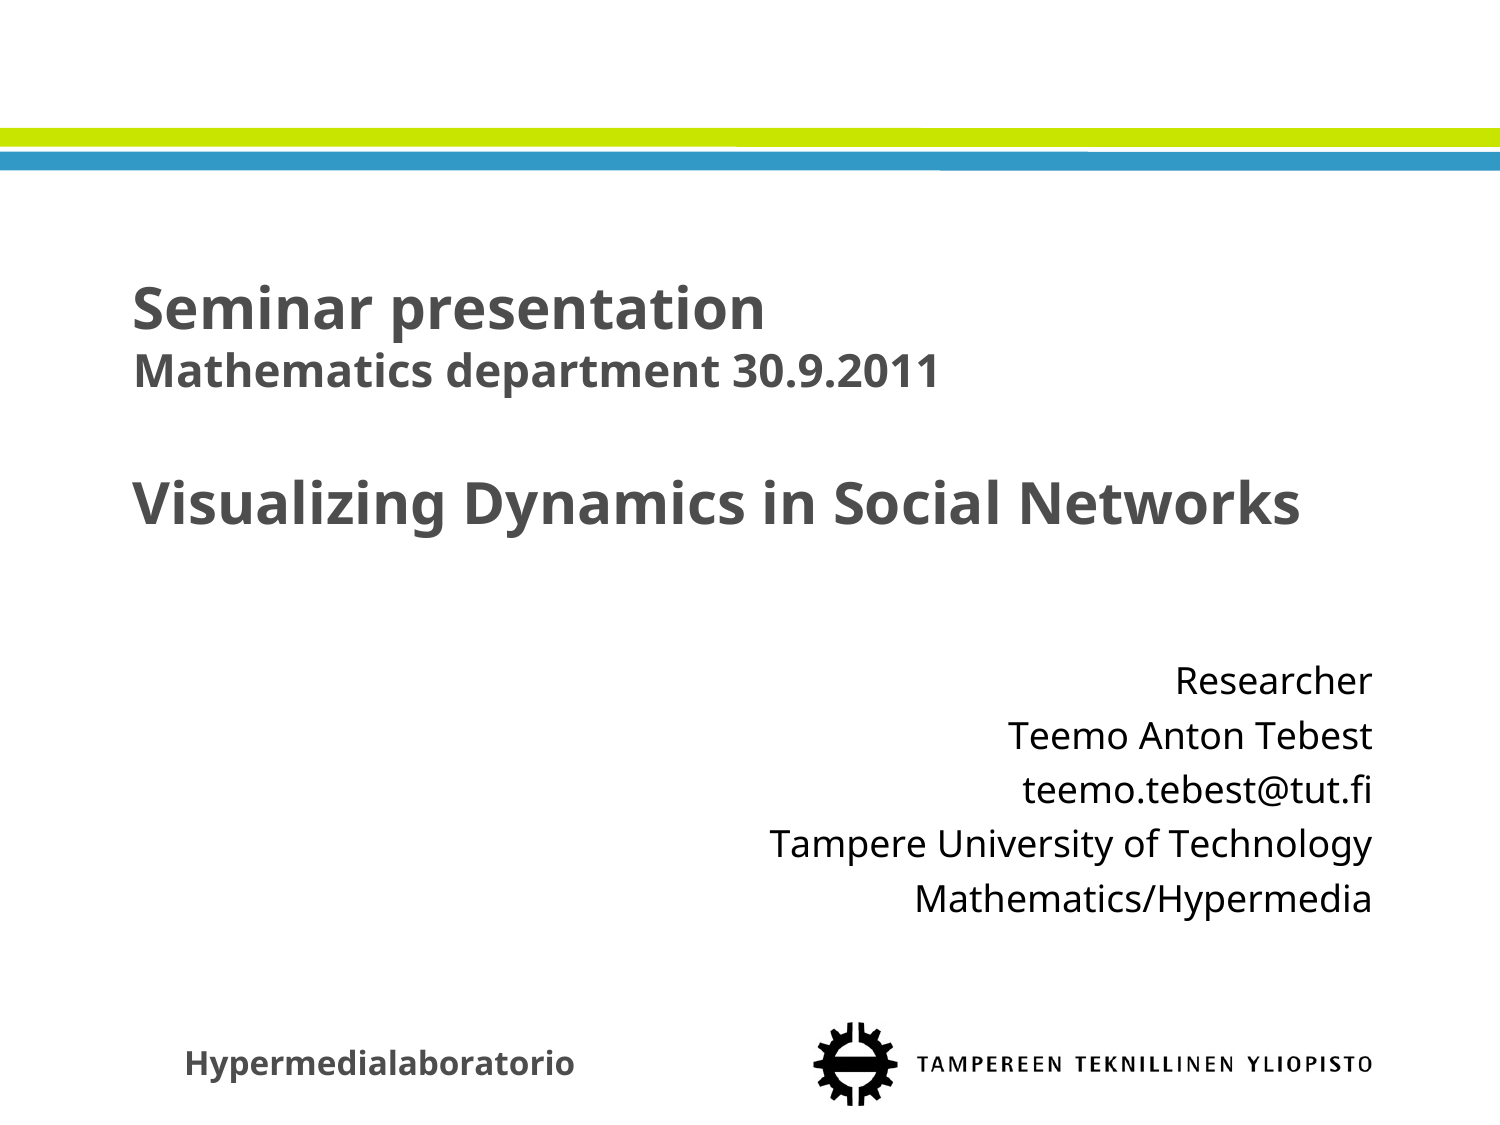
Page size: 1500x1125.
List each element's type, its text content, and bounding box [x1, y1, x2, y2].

picture [813, 1022, 1377, 1106]
title Seminar presentation Mathematics department 30.9.2011 Visualizing Dynamics in Social Networks [118, 263, 1394, 680]
subtitle Researcher Teemo Anton Tebest teemo.tebest@tut.fi Tampere University of Technology Mathematics/Hypermedia [461, 649, 1388, 938]
